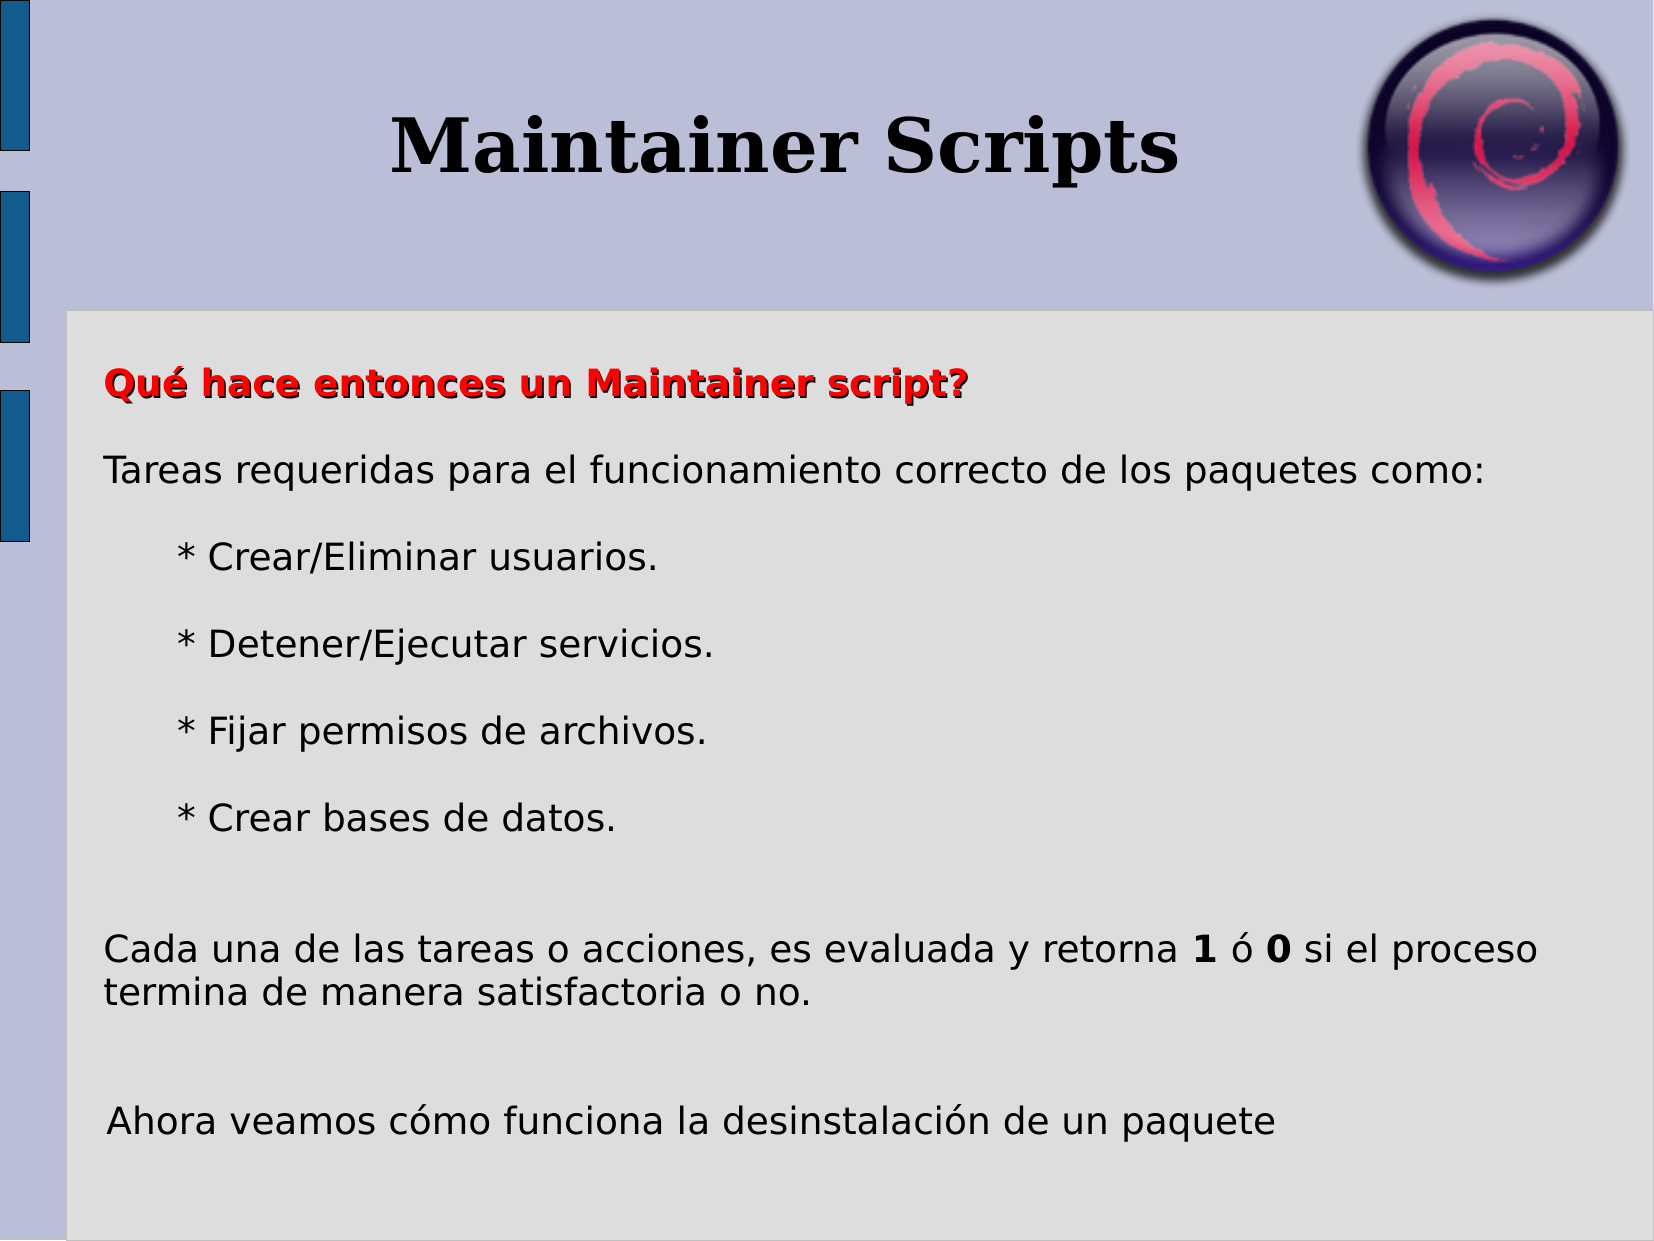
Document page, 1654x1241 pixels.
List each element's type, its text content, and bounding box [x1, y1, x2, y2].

text_box Qué hace entonces un Maintainer script? Tareas requeridas para el funcionamiento correcto de los paquetes como: * Crear/Eliminar usuarios. * Detener/Ejecutar servicios. * Fijar permisos de archivos. * Crear bases de datos. Cada una de las tareas o acciones, es evaluada y retorna 1 ó 0 si el proceso termina de manera satisfactoria o no. [88, 354, 1595, 1110]
text_box Ahora veamos cómo funciona la desinstalación de un paquete [91, 1092, 1506, 1151]
text_box Maintainer Scripts [17, 94, 1554, 325]
picture [1334, 5, 1630, 302]
